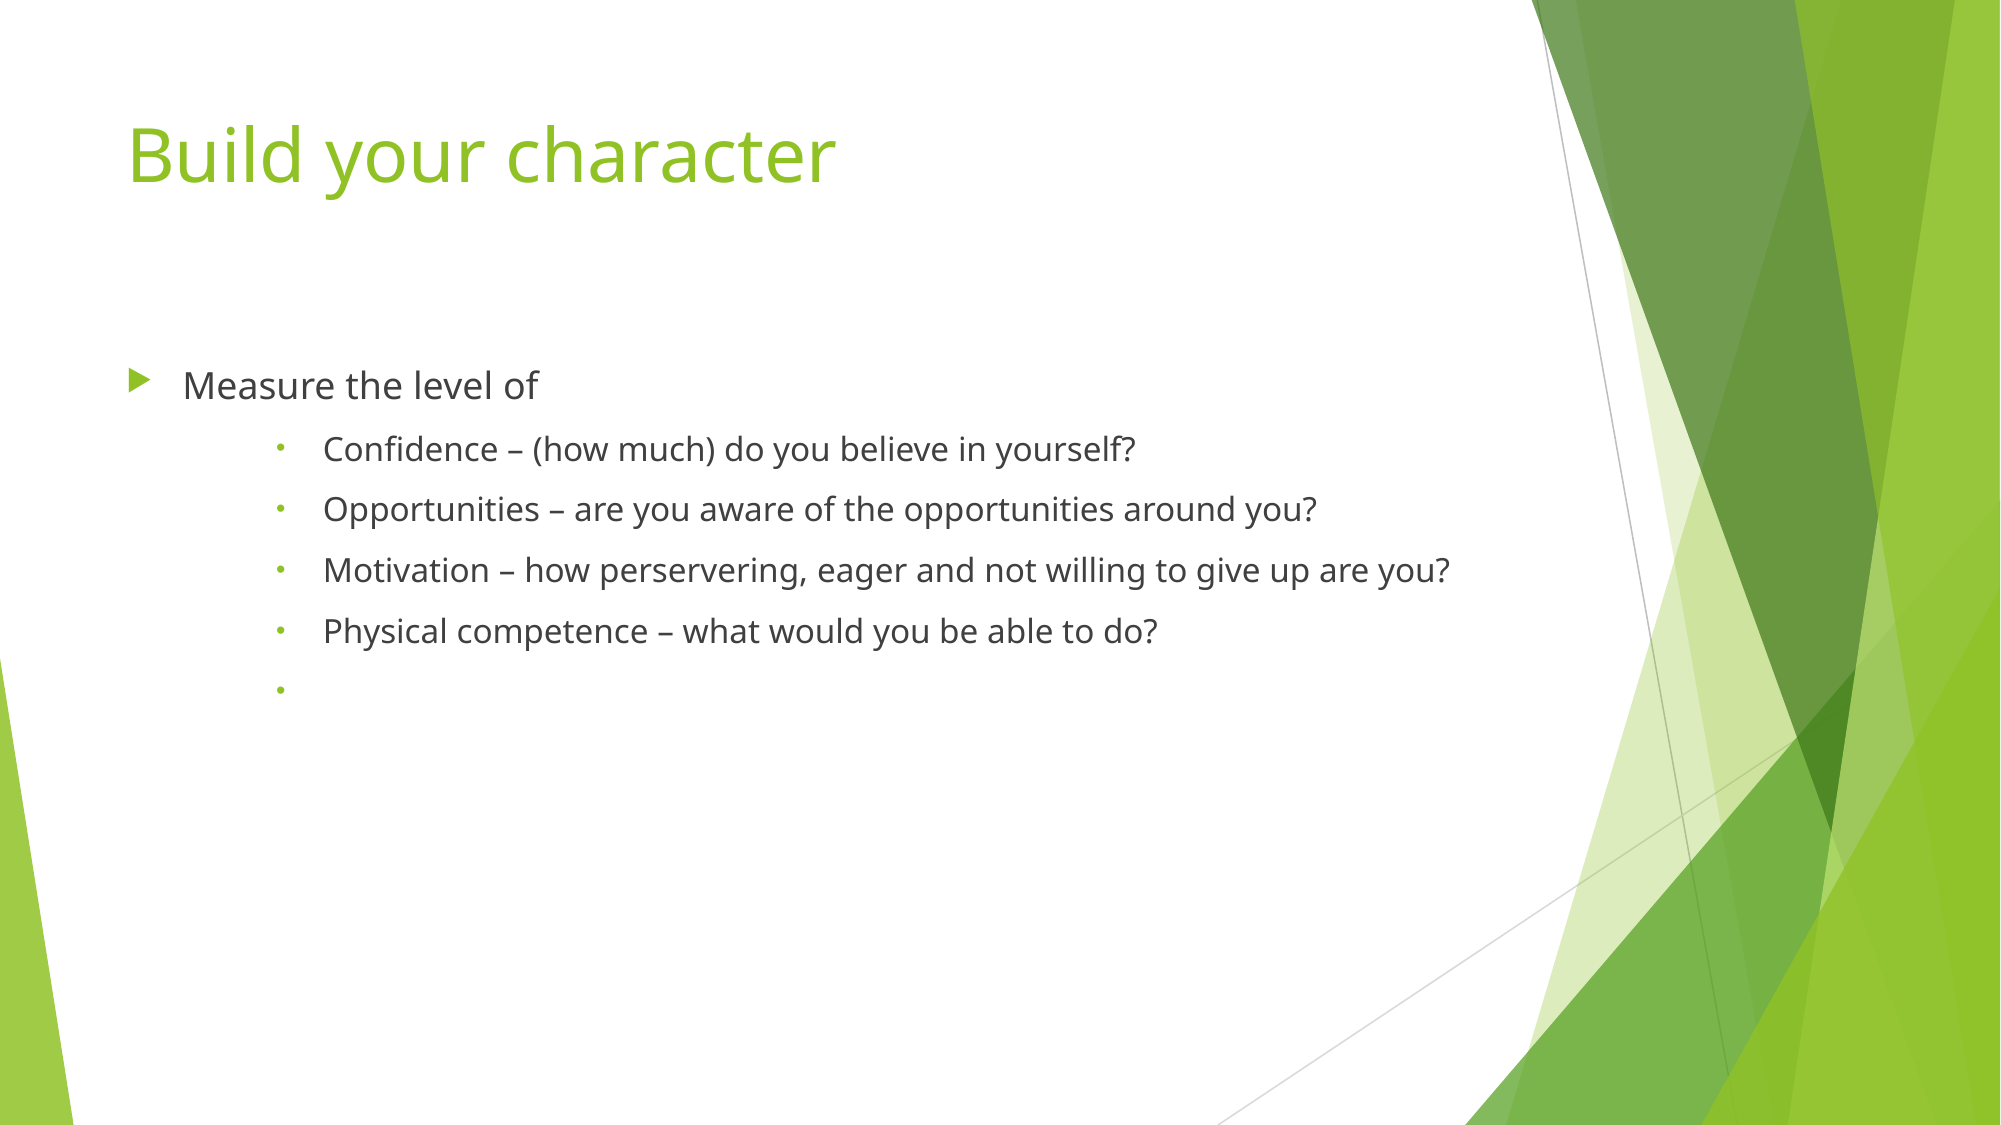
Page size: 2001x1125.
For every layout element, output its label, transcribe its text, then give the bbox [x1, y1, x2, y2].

list Measure the level of Confidence – (how much) do you believe in yourself? Opportunities – are you aware of the opportunities around you? Motivation – how perservering, eager and not willing to give up are you? Physical competence – what would you be able to do? [111, 354, 1522, 992]
title Build your character [111, 99, 1522, 317]
